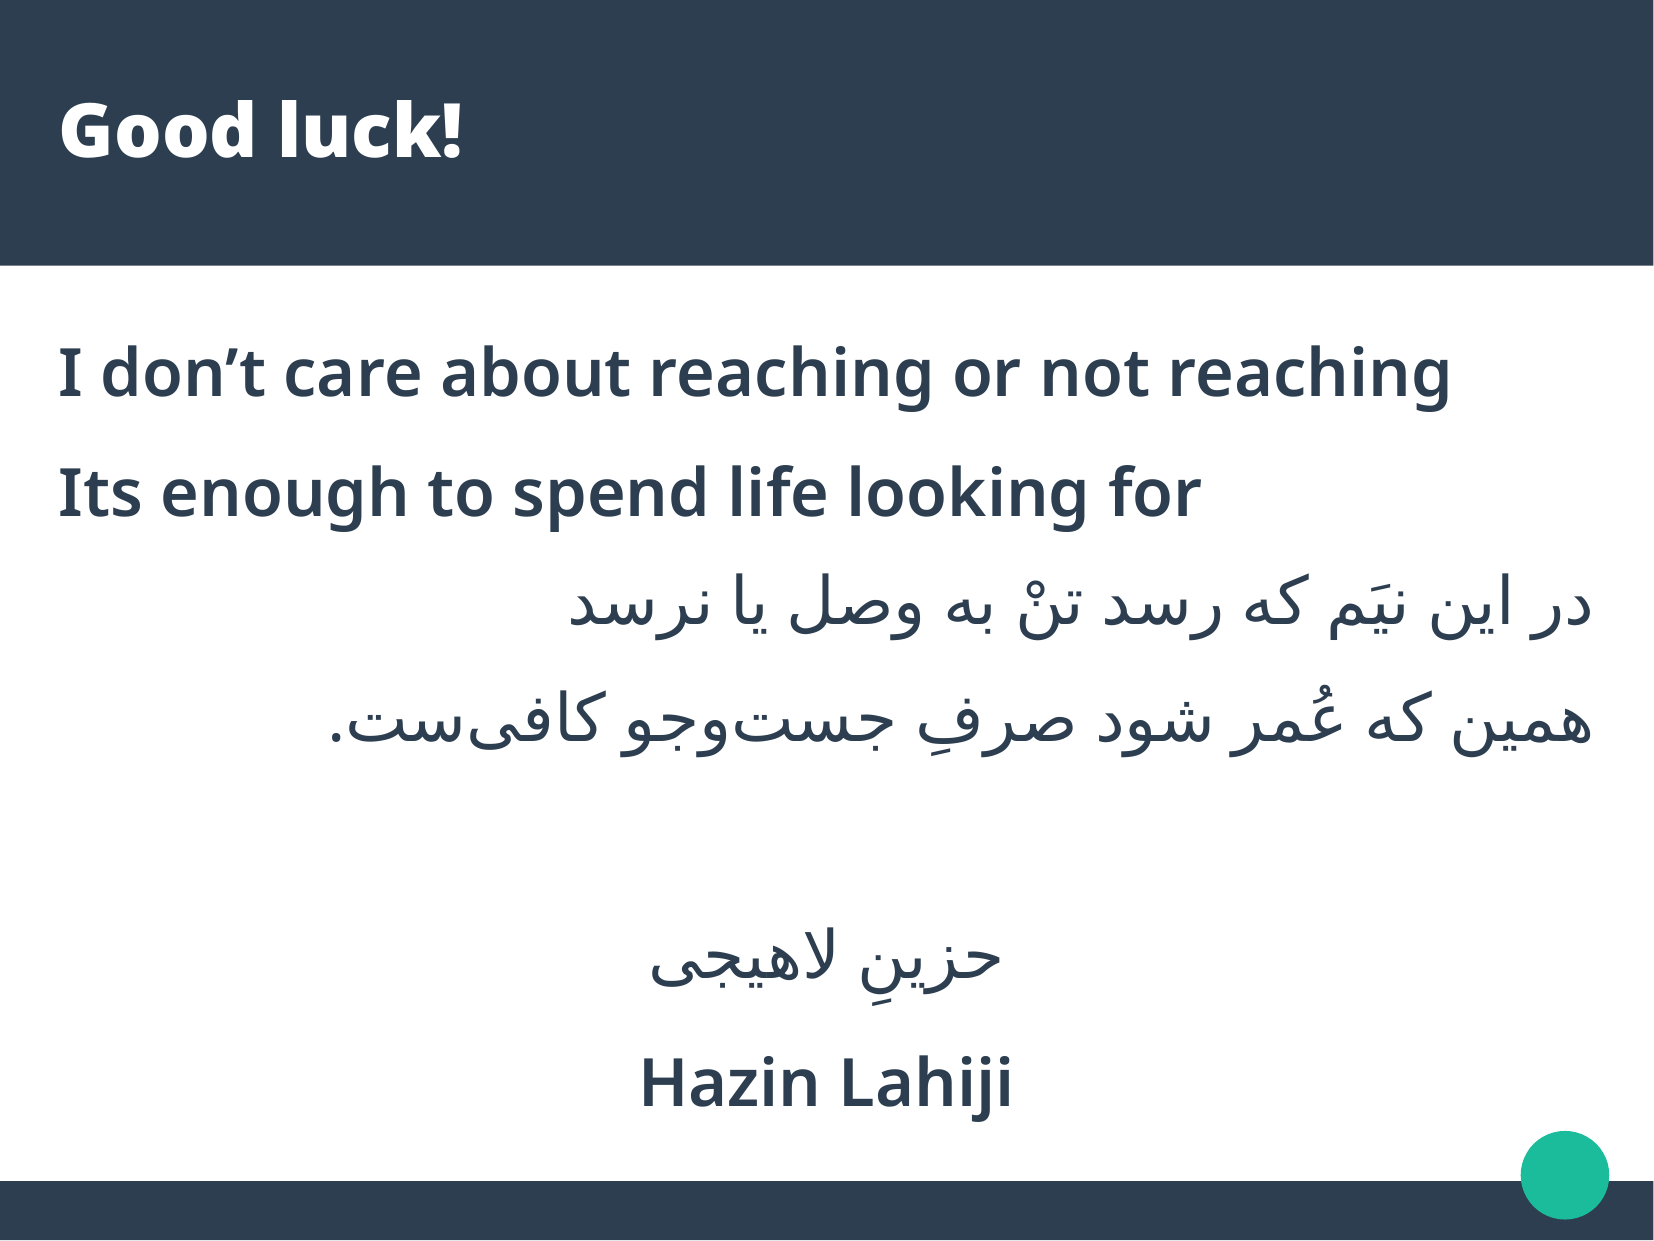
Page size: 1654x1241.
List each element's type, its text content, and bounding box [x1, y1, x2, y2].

list I don’t care about reaching or not reaching Its enough to spend life looking for در این نیَم که رسد تنْ به وصل یا نرسد همین‌ که عُمر شود صرفِ جست‌وجو کافی‌ست. حزینِ لاهیجی Hazin Lahiji [59, 324, 1595, 1152]
title Good luck! [59, 49, 1595, 207]
